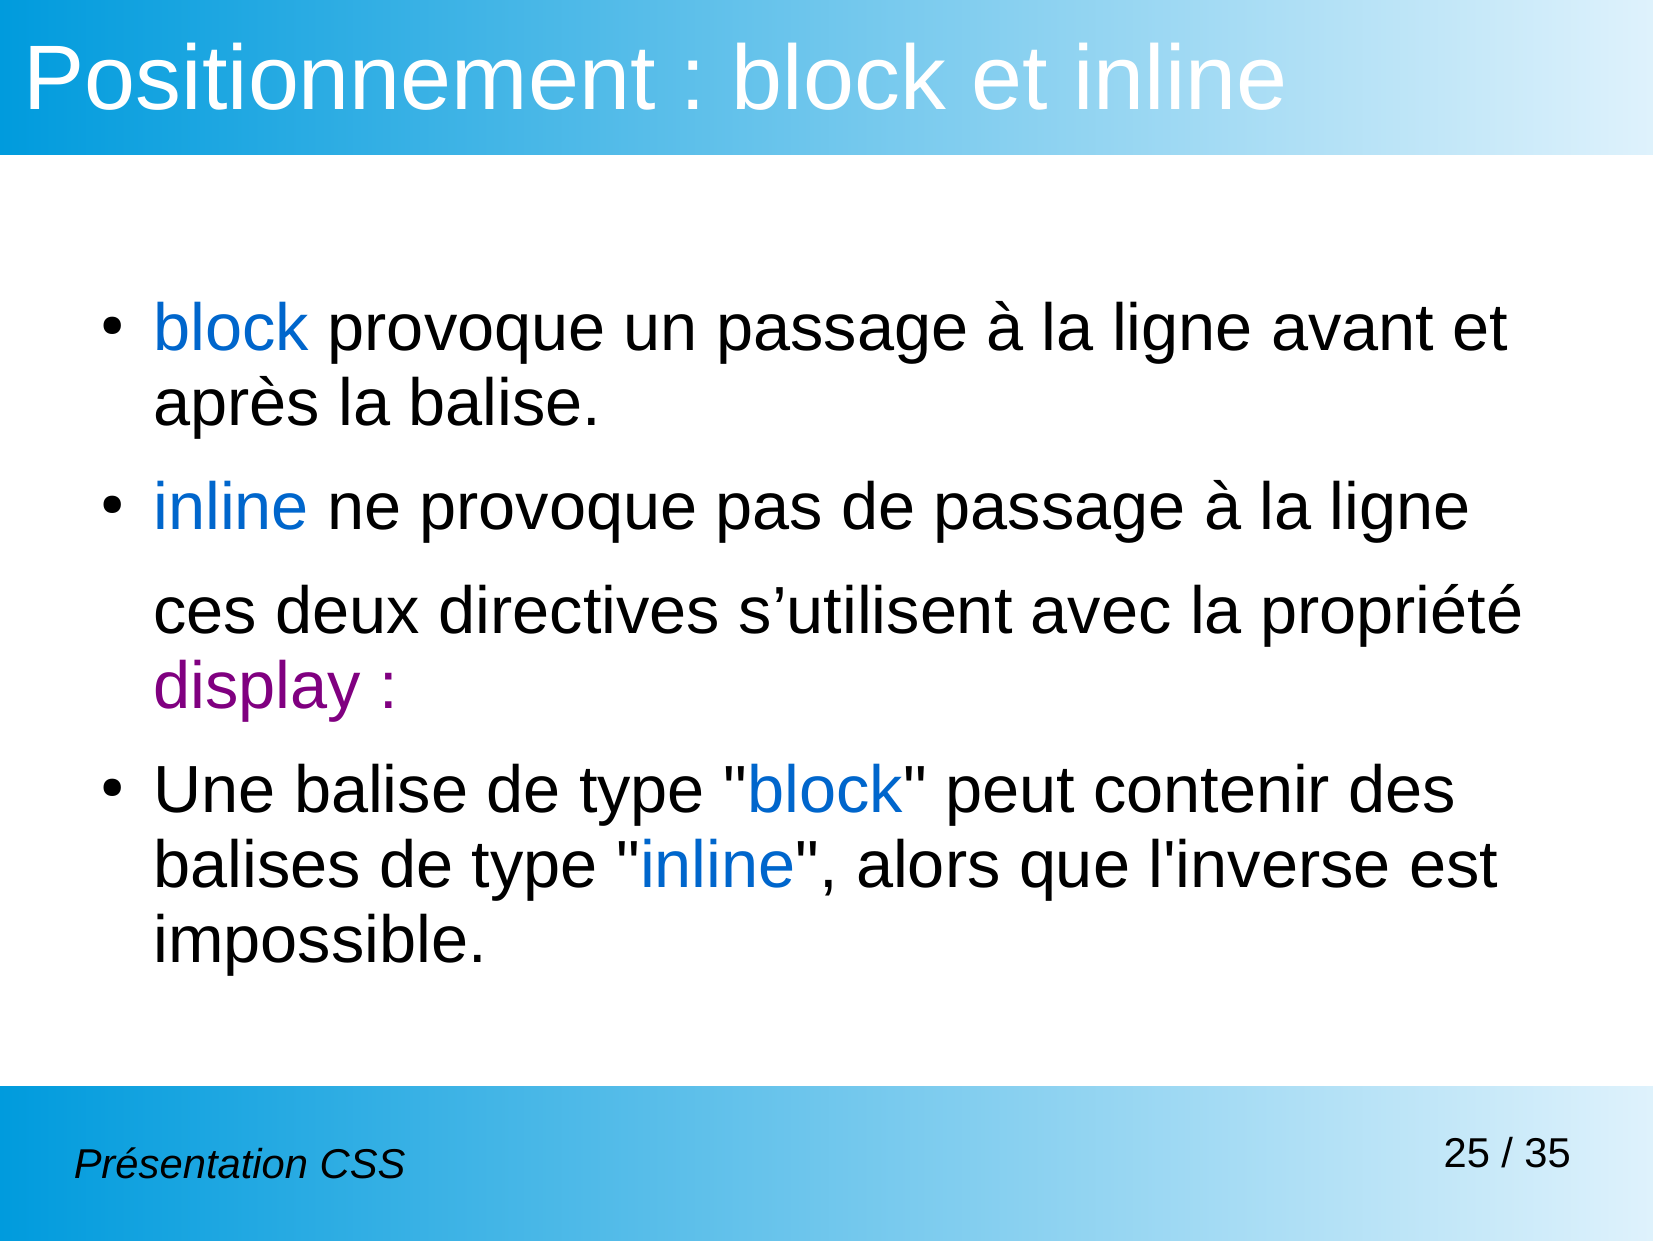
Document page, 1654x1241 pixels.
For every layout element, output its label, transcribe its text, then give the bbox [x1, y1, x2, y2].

list block provoque un passage à la ligne avant et après la balise. inline ne provoque pas de passage à la ligne ces deux directives s’utilisent avec la propriété display : Une balise de type "block" peut contenir des balises de type "inline", alors que l'inverse est impossible. [82, 290, 1571, 1010]
title Positionnement : block et inline [23, 25, 1512, 130]
